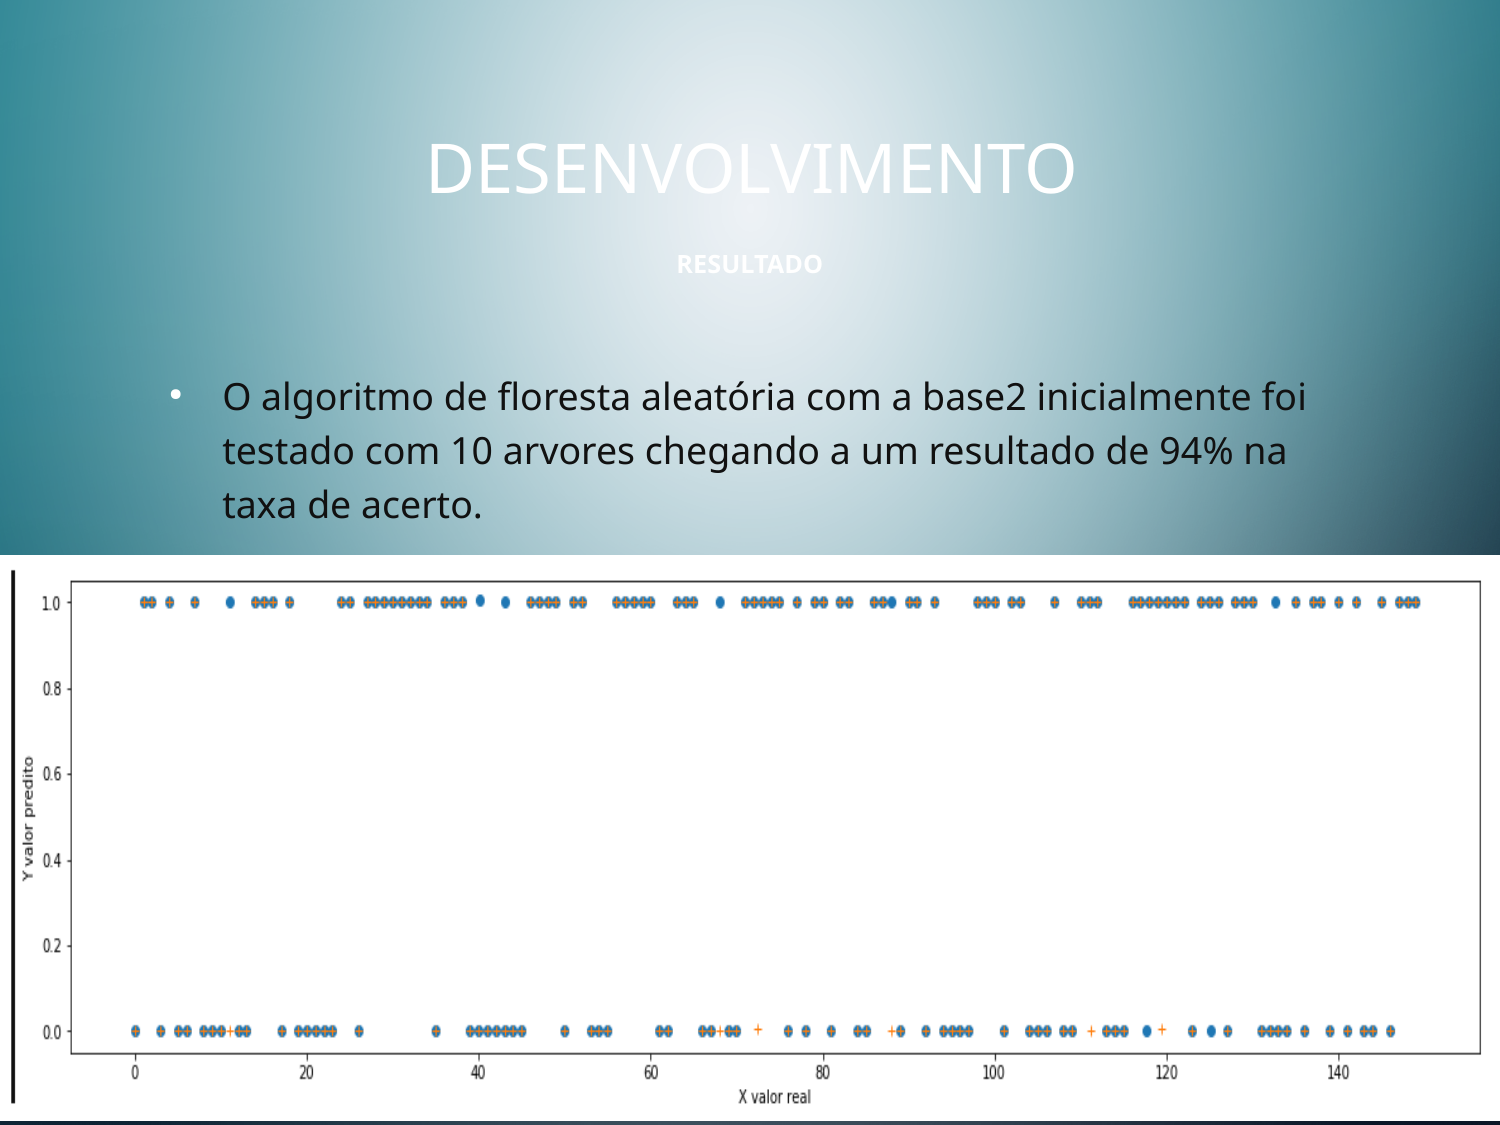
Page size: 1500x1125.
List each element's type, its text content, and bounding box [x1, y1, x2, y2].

list O algoritmo de floresta aleatória com a base2 inicialmente foi testado com 10 arvores chegando a um resultado de 94% na taxa de acerto. [151, 364, 1371, 555]
title Resultado [140, 216, 1360, 317]
picture [0, 0, 1500, 1125]
title Desenvolvimento [151, 106, 1371, 237]
